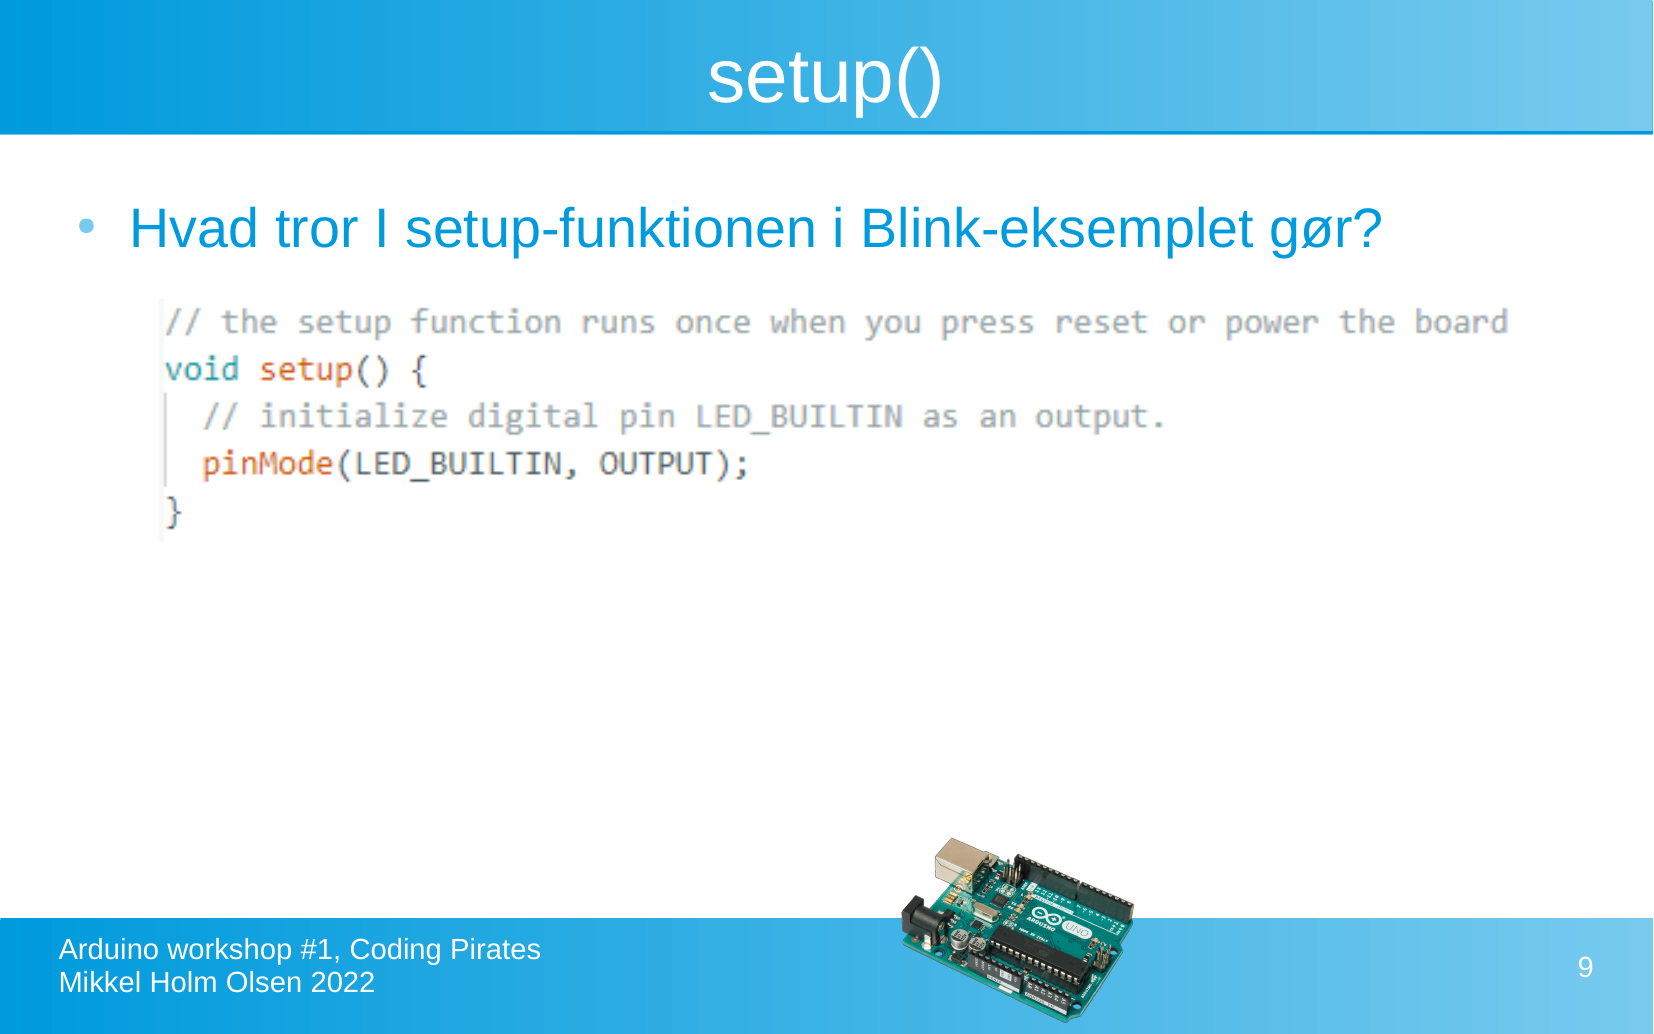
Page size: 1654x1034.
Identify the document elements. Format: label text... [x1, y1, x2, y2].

picture [900, 854, 1138, 1024]
title setup() [58, 32, 1594, 120]
list Hvad tror I setup-funktionen i Blink-eksemplet gør? [58, 196, 1594, 854]
picture [150, 299, 1528, 542]
